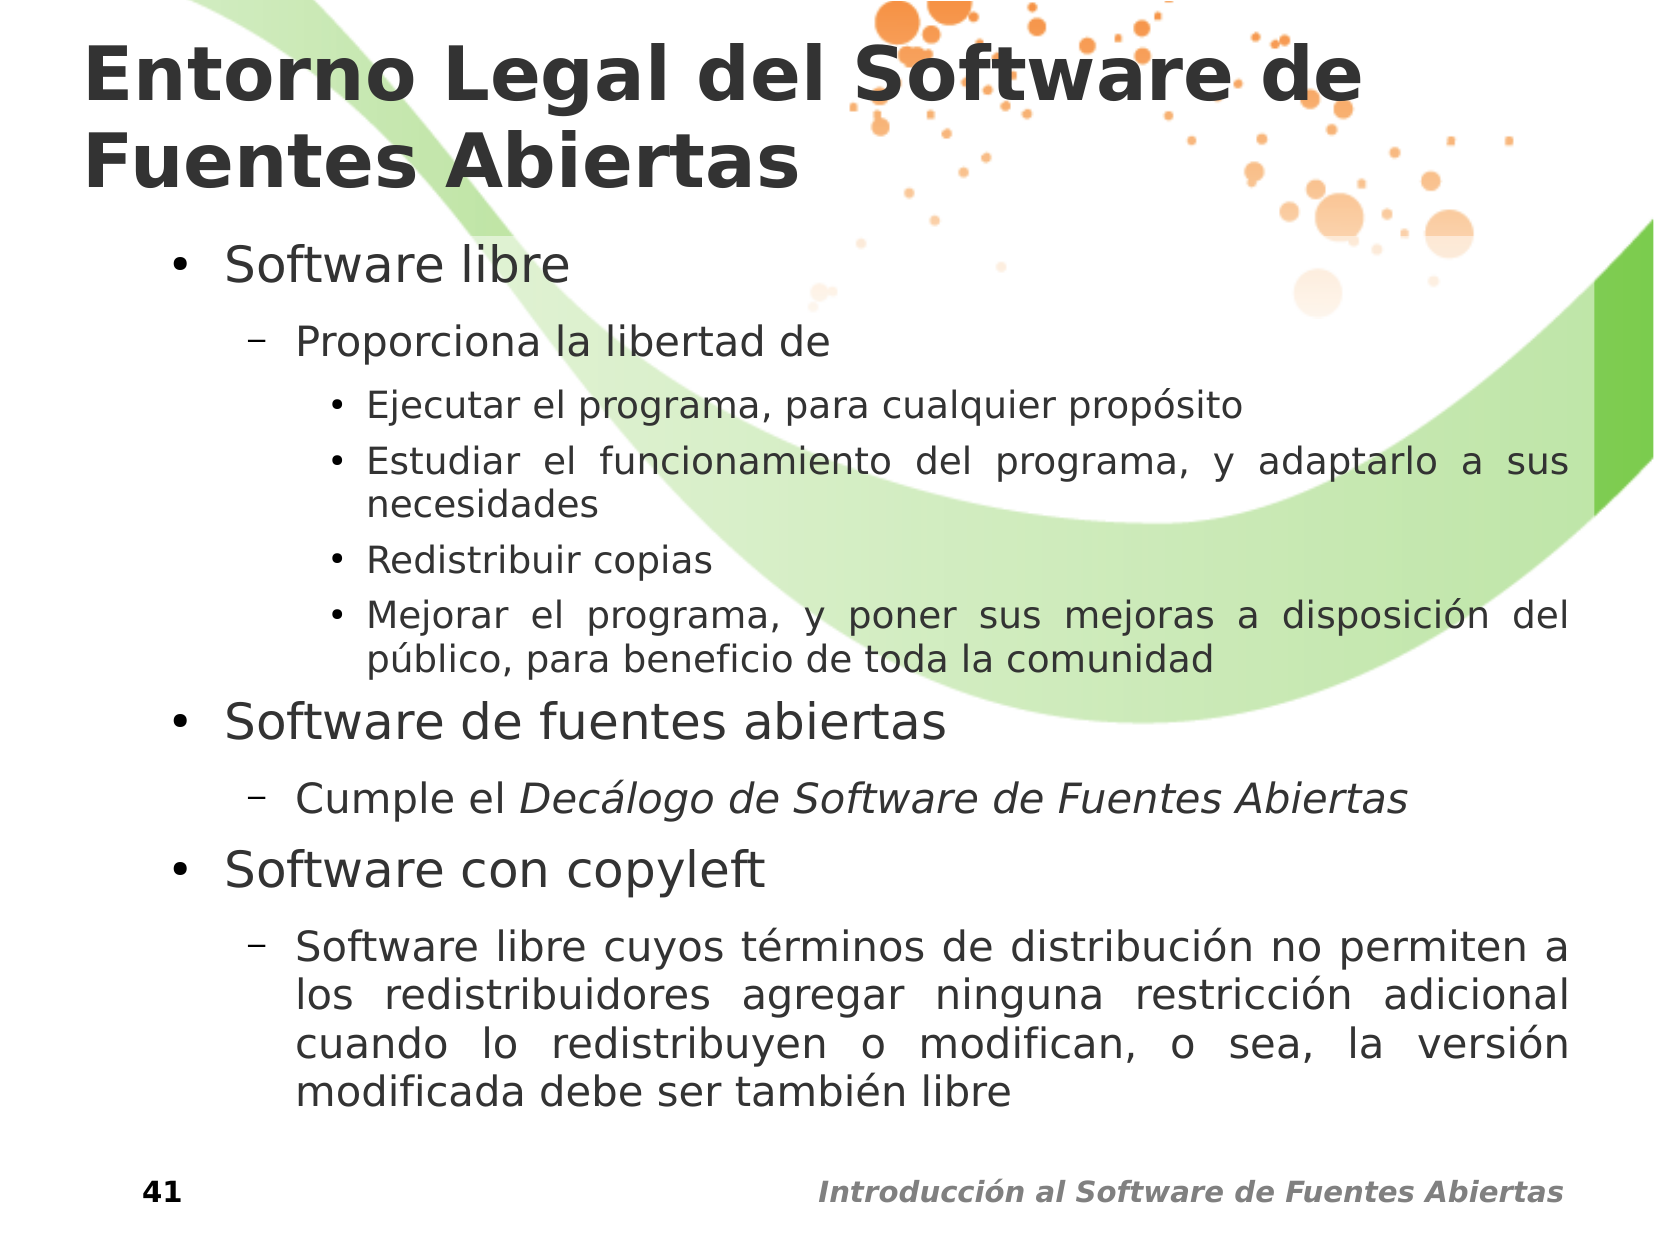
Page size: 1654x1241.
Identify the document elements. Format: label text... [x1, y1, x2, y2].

list Software libre Proporciona la libertad de Ejecutar el programa, para cualquier propósito Estudiar el funcionamiento del programa, y adaptarlo a sus necesidades Redistribuir copias Mejorar el programa, y poner sus mejoras a disposición del público, para beneficio de toda la comunidad Software de fuentes abiertas Cumple el Decálogo de Software de Fuentes Abiertas Software con copyleft Software libre cuyos términos de distribución no permiten a los redistribuidores agregar ninguna restricción adicional cuando lo redistribuyen o modifican, o sea, la versión modificada debe ser también libre [82, 236, 1571, 1137]
picture [185, 0, 1654, 754]
title Entorno Legal del Software de Fuentes Abiertas [82, 30, 1571, 206]
